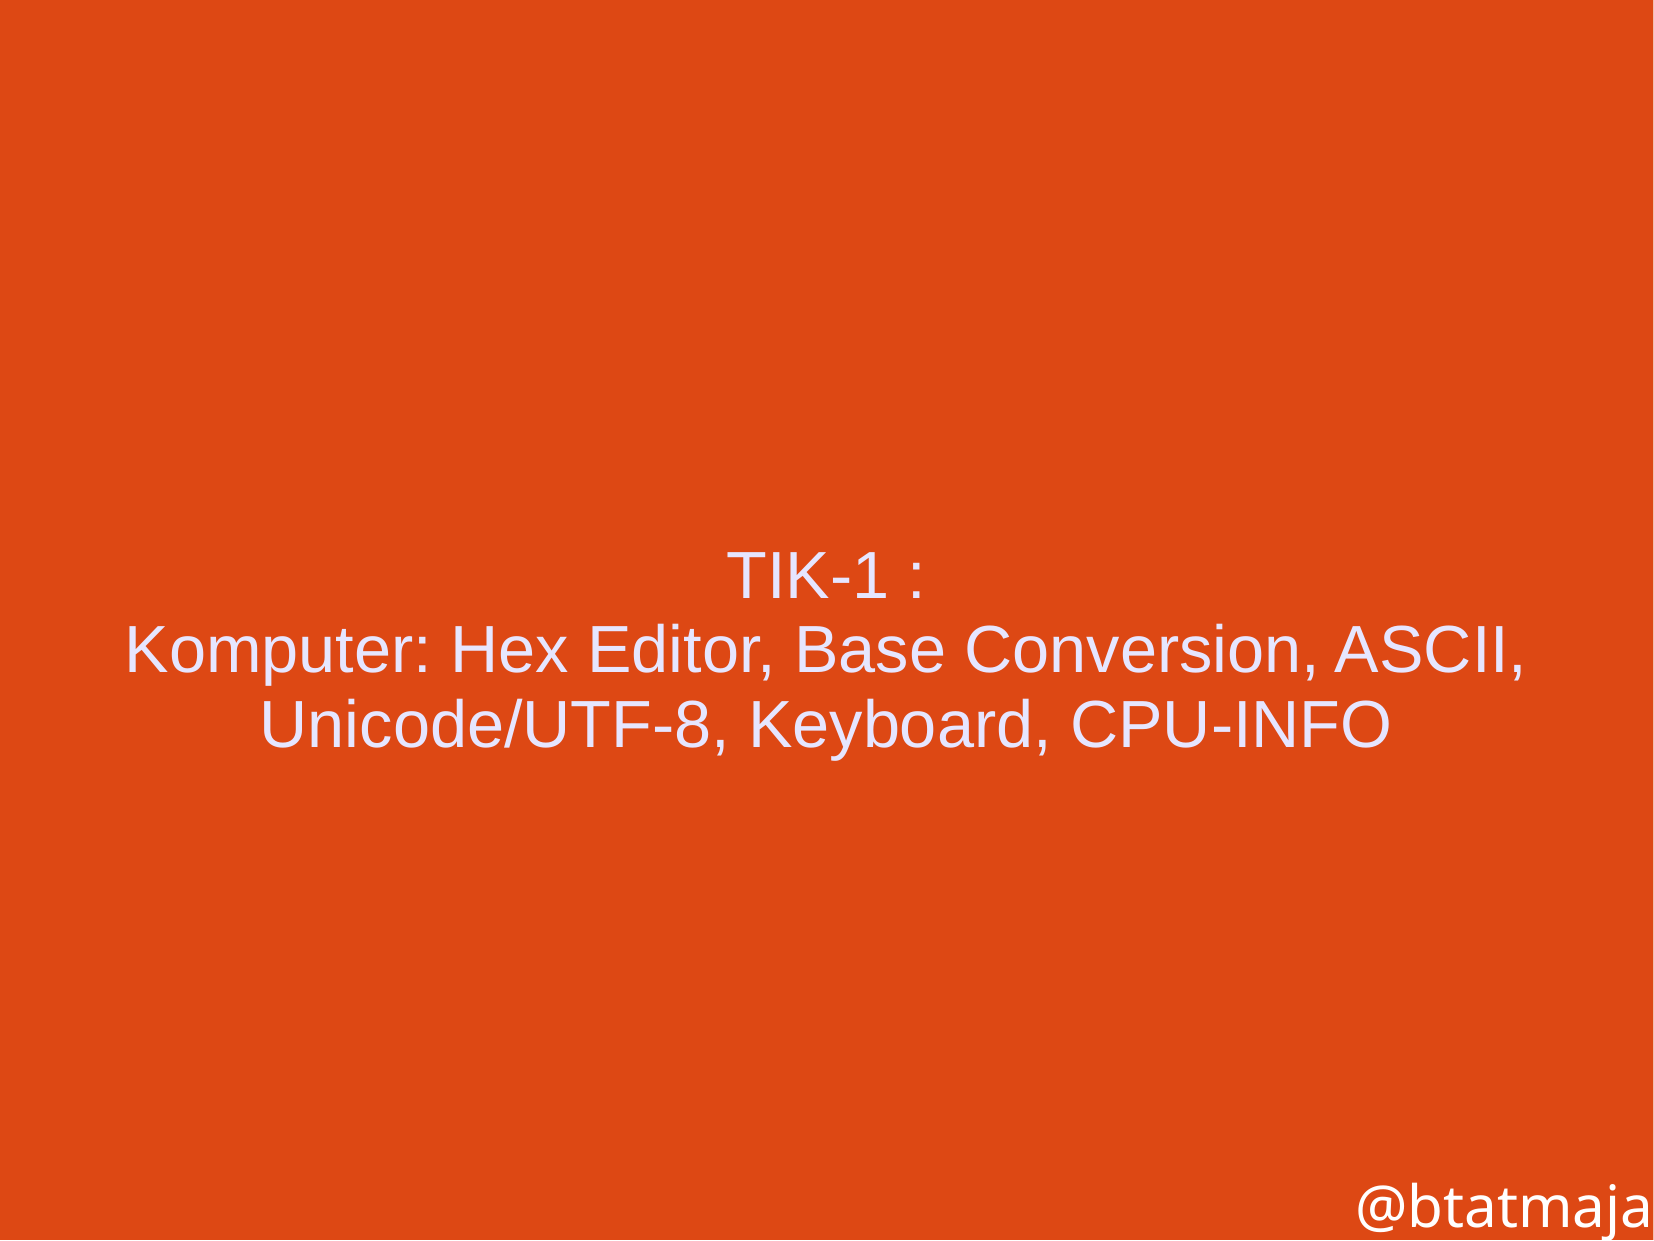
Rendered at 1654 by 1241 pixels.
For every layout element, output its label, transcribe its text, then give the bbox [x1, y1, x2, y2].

subtitle TIK-1 : Komputer: Hex Editor, Base Conversion, ASCII, Unicode/UTF-8, Keyboard, CPU-INFO [82, 290, 1571, 1010]
text_box @btatmaja [1340, 1157, 1654, 1239]
